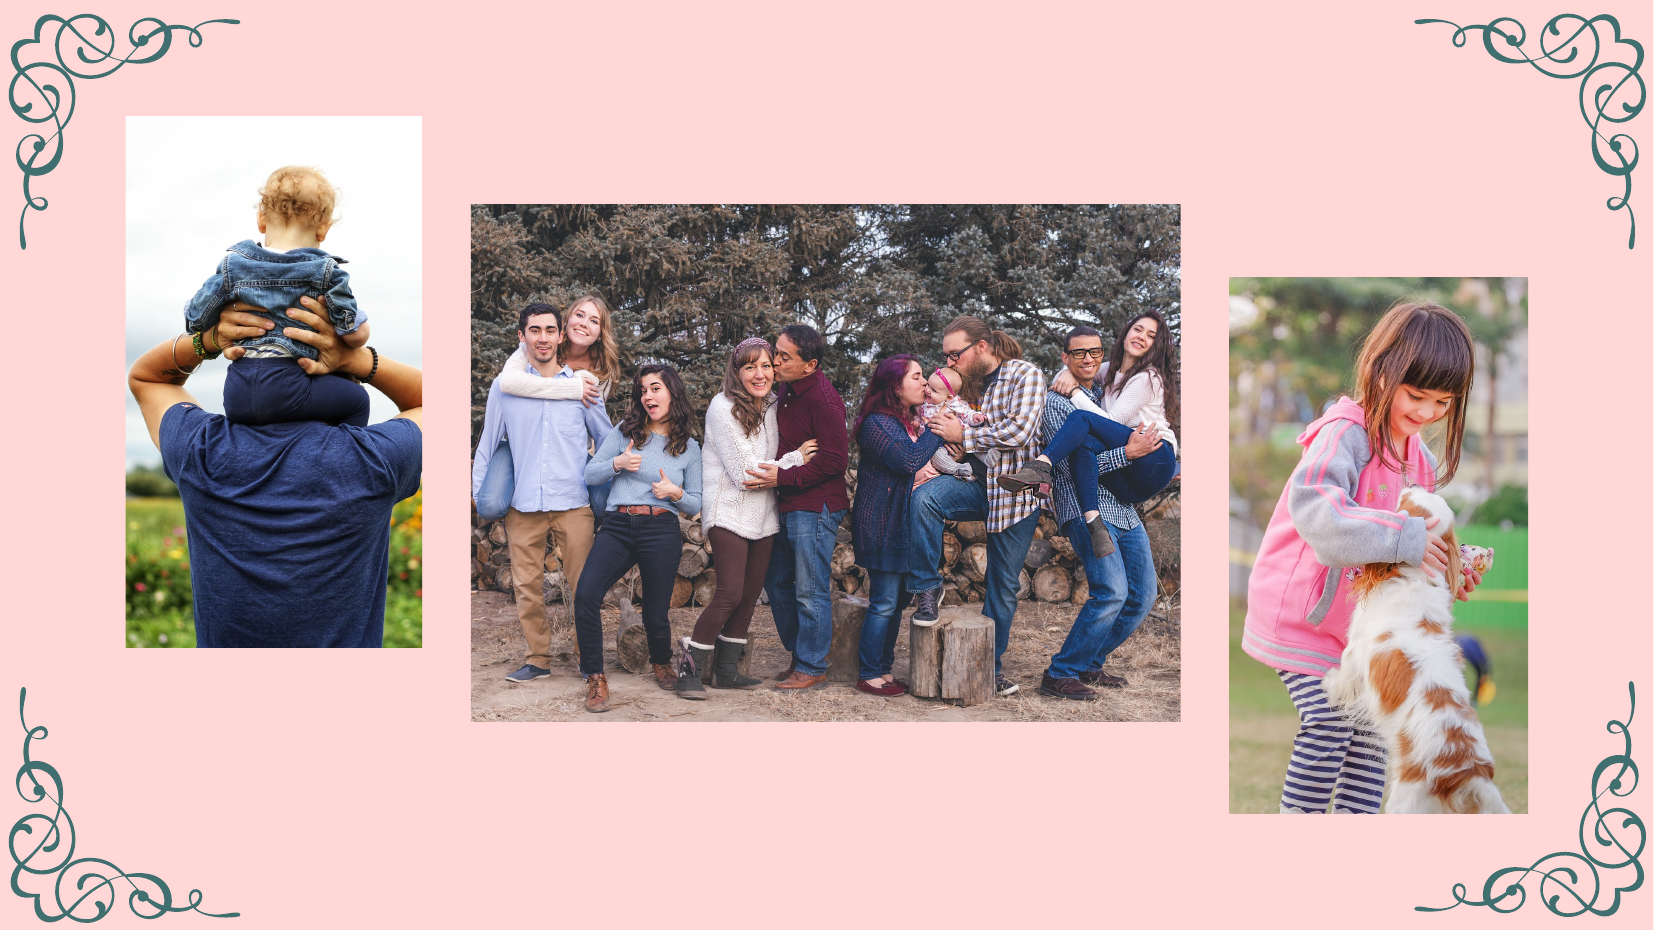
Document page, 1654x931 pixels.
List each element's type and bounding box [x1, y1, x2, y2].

picture [8, 13, 423, 648]
picture [1414, 13, 1646, 250]
picture [1229, 277, 1646, 918]
picture [8, 686, 241, 923]
picture [470, 204, 1181, 722]
